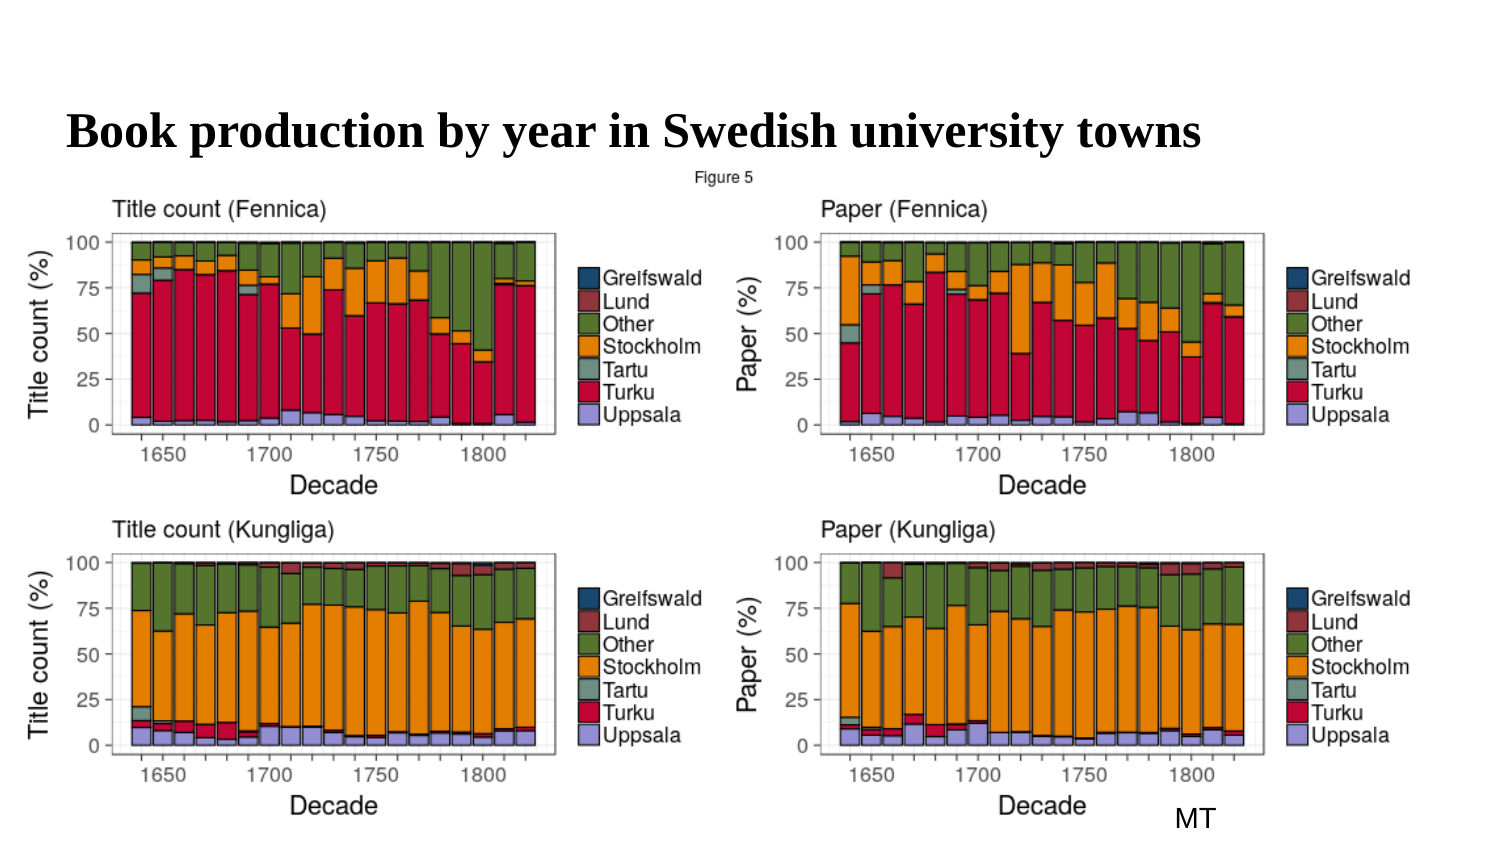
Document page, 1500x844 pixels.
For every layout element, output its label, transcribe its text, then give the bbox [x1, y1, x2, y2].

text_box MT [1188, 814, 1193, 826]
picture [15, 166, 1432, 828]
text_box MT [1179, 813, 1184, 826]
title Book production by year in Swedish university towns [51, 72, 1449, 167]
text_box MT [1159, 784, 1285, 826]
